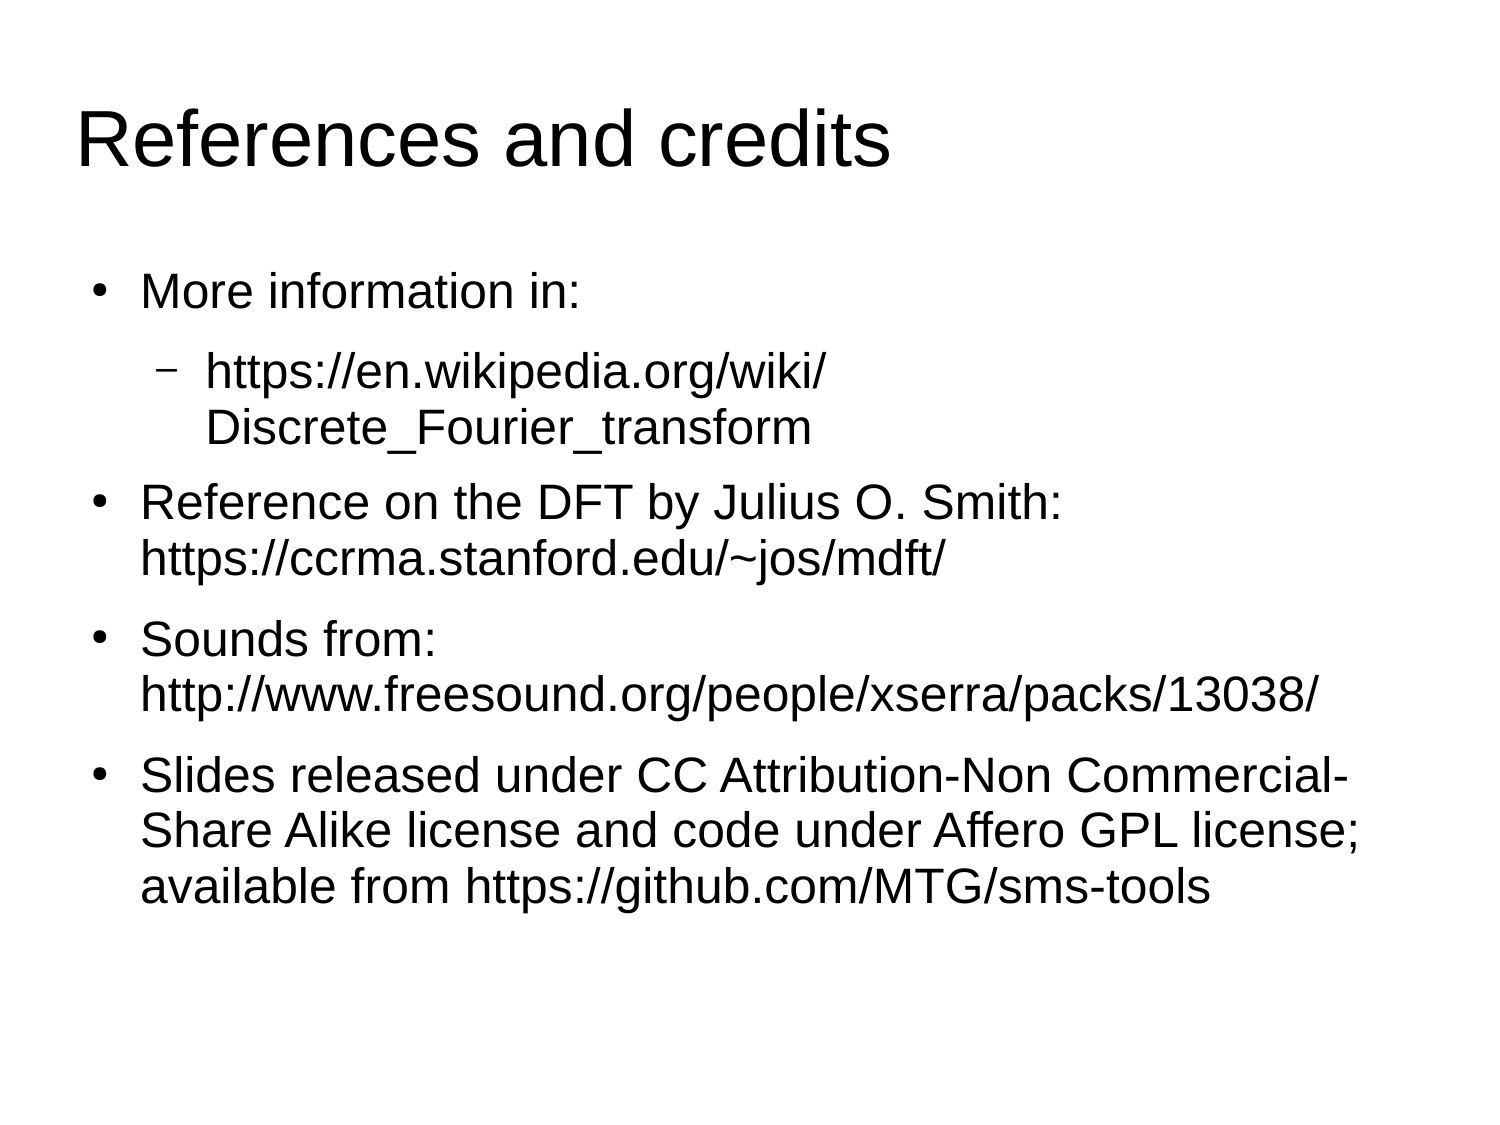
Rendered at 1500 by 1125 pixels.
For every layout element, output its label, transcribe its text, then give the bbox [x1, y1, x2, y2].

title References and credits [75, 44, 1425, 233]
list More information in: https://en.wikipedia.org/wiki/Discrete_Fourier_transform Reference on the DFT by Julius O. Smith: https://ccrma.stanford.edu/~jos/mdft/ Sounds from: http://www.freesound.org/people/xserra/packs/13038/ Slides released under CC Attribution-Non Commercial-Share Alike license and code under Affero GPL license; available from https://github.com/MTG/sms-tools [75, 263, 1425, 916]
